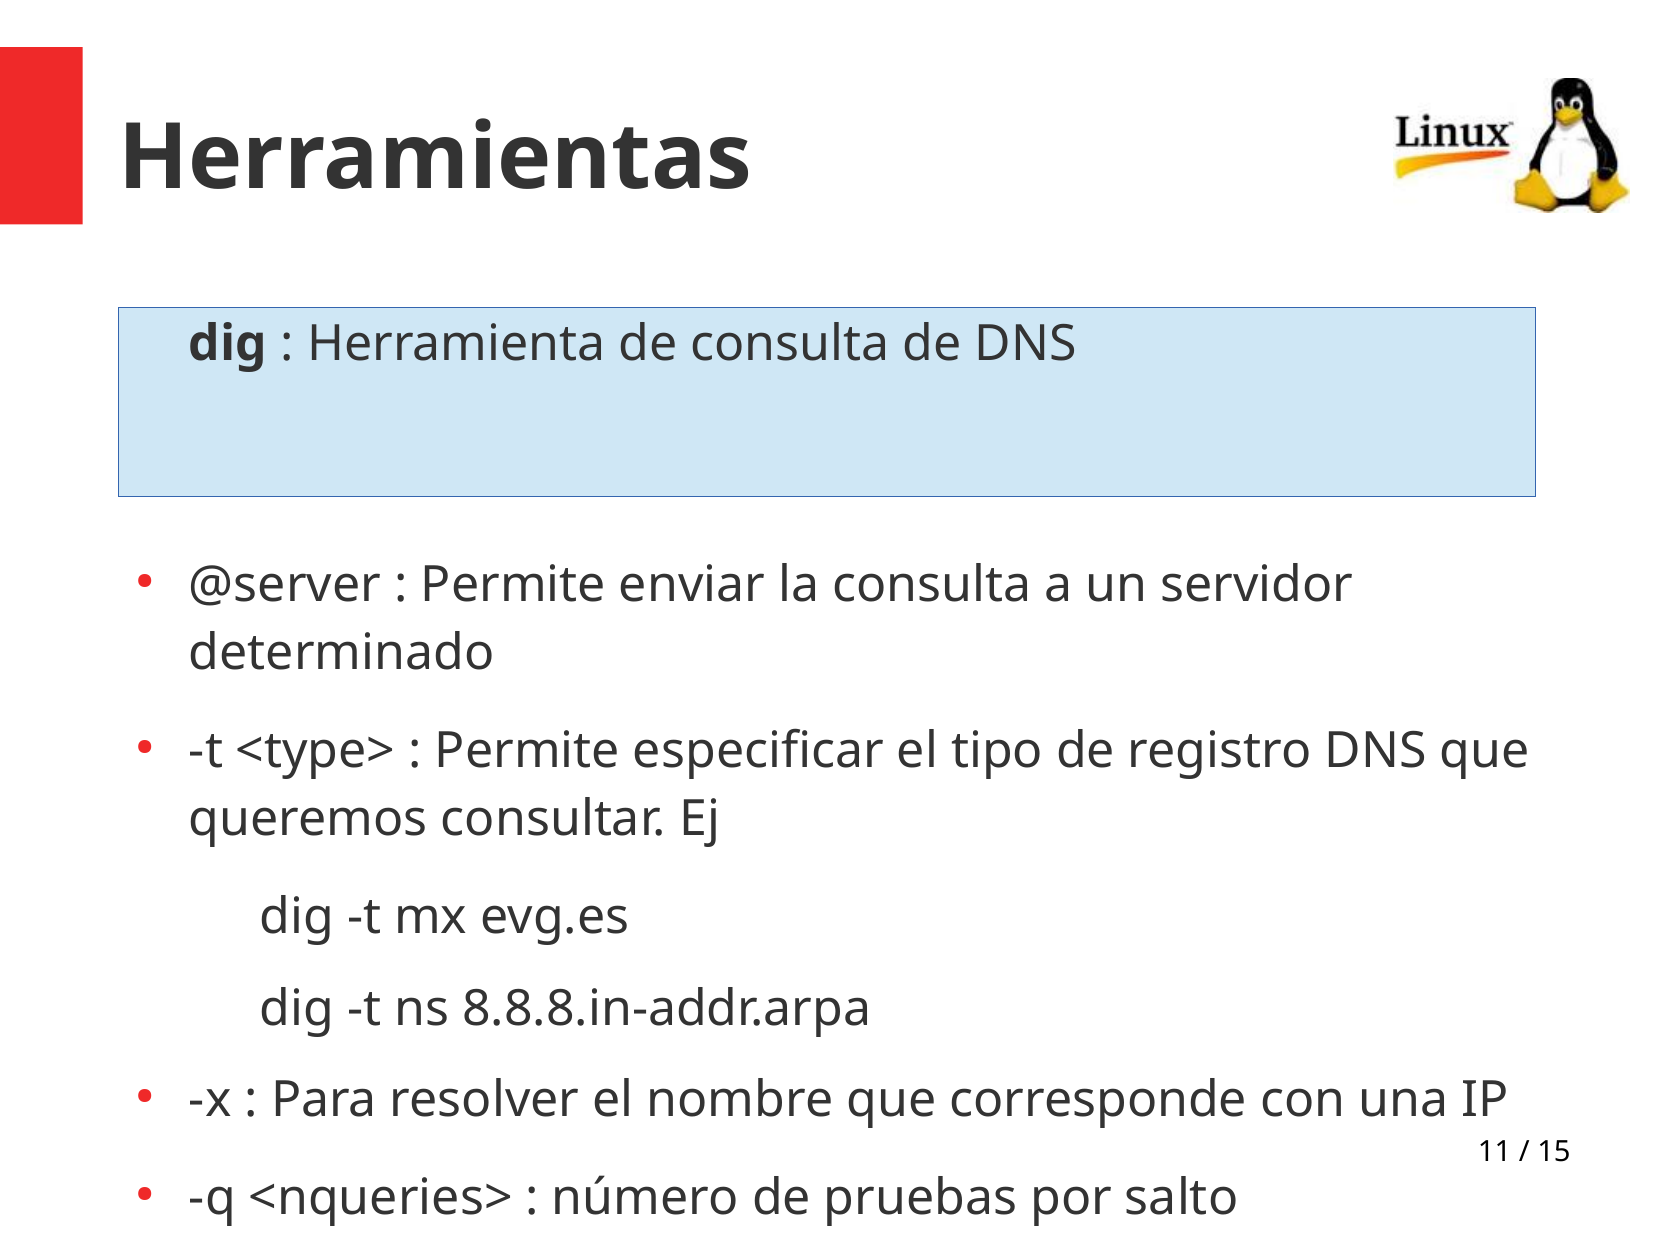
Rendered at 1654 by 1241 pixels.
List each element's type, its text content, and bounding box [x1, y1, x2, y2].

list dig : Herramienta de consulta de DNS [118, 307, 1536, 497]
list @server : Permite enviar la consulta a un servidor determinado -t <type> : Permite especificar el tipo de registro DNS que queremos consultar. Ej dig -t mx evg.es dig -t ns 8.8.8.in-addr.arpa -x : Para resolver el nombre que corresponde con una IP -q <nqueries> : número de pruebas por salto [118, 547, 1536, 1016]
title Herramientas [118, 49, 1571, 257]
picture [1393, 78, 1630, 213]
